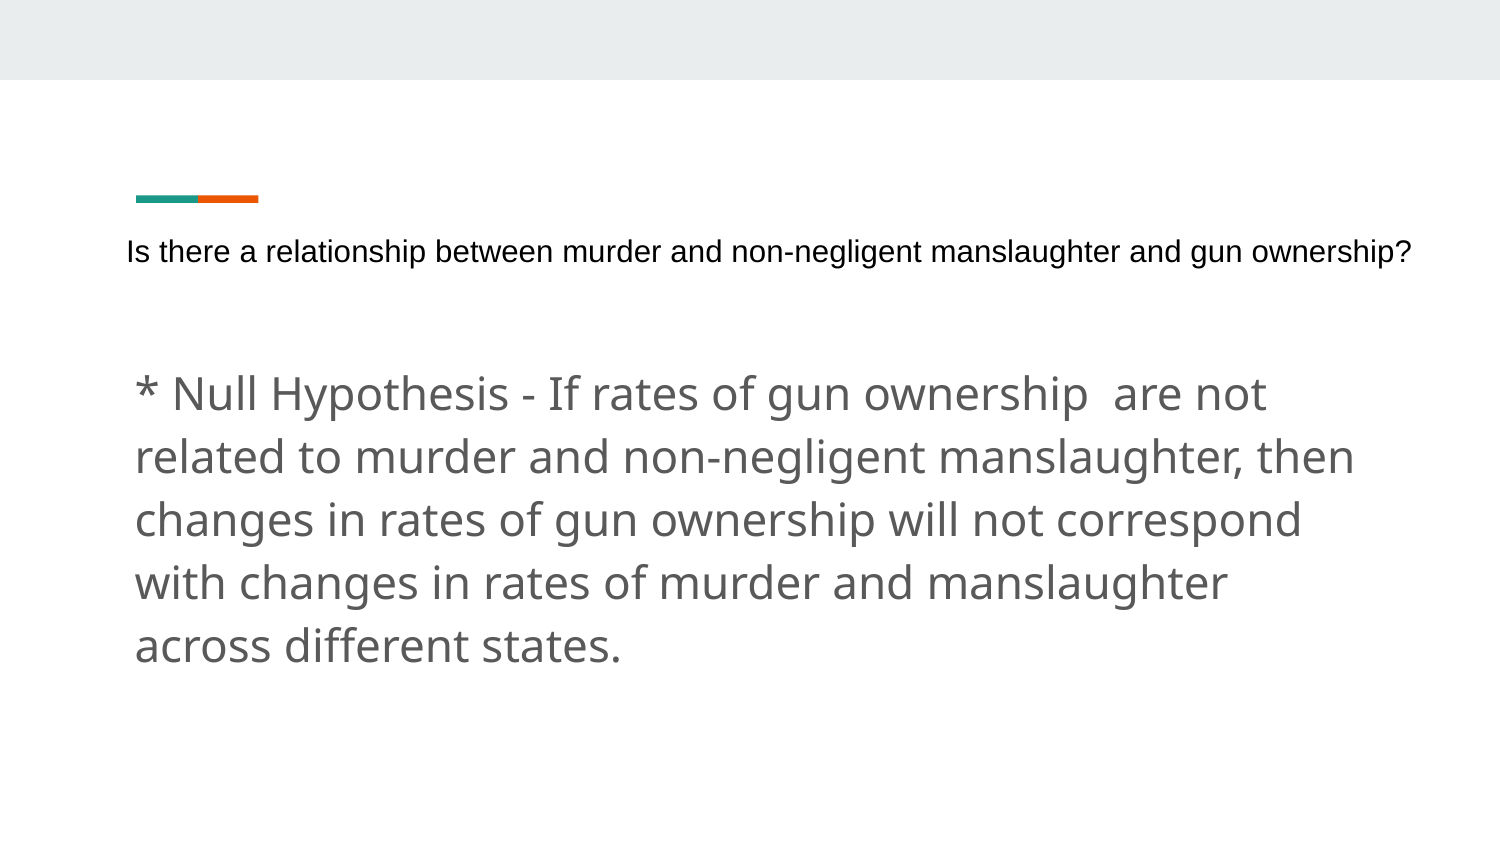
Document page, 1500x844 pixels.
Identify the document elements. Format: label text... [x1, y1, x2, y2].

list * Null Hypothesis - If rates of gun ownership are not related to murder and non-negligent manslaughter, then changes in rates of gun ownership will not correspond with changes in rates of murder and manslaughter across different states. [119, 341, 1381, 712]
title Is there a relationship between murder and non-negligent manslaughter and gun ownership? [110, 216, 1430, 305]
